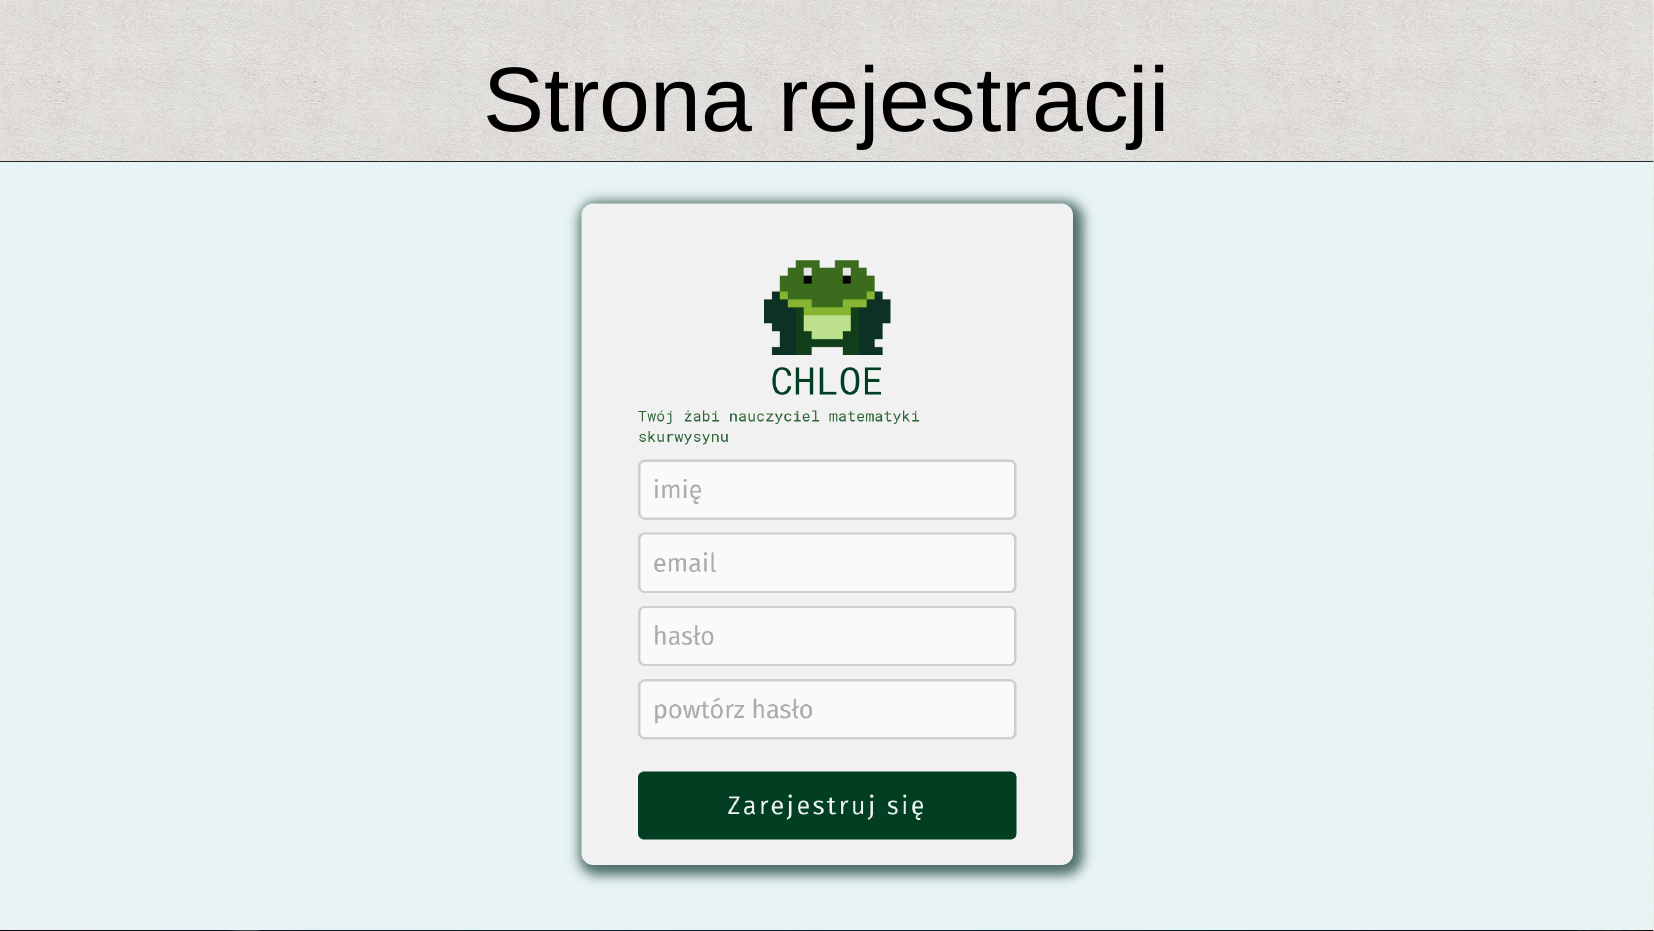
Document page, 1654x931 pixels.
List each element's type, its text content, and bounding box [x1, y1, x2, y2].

picture [0, 0, 1654, 931]
title Strona rejestracji [82, 21, 1571, 161]
